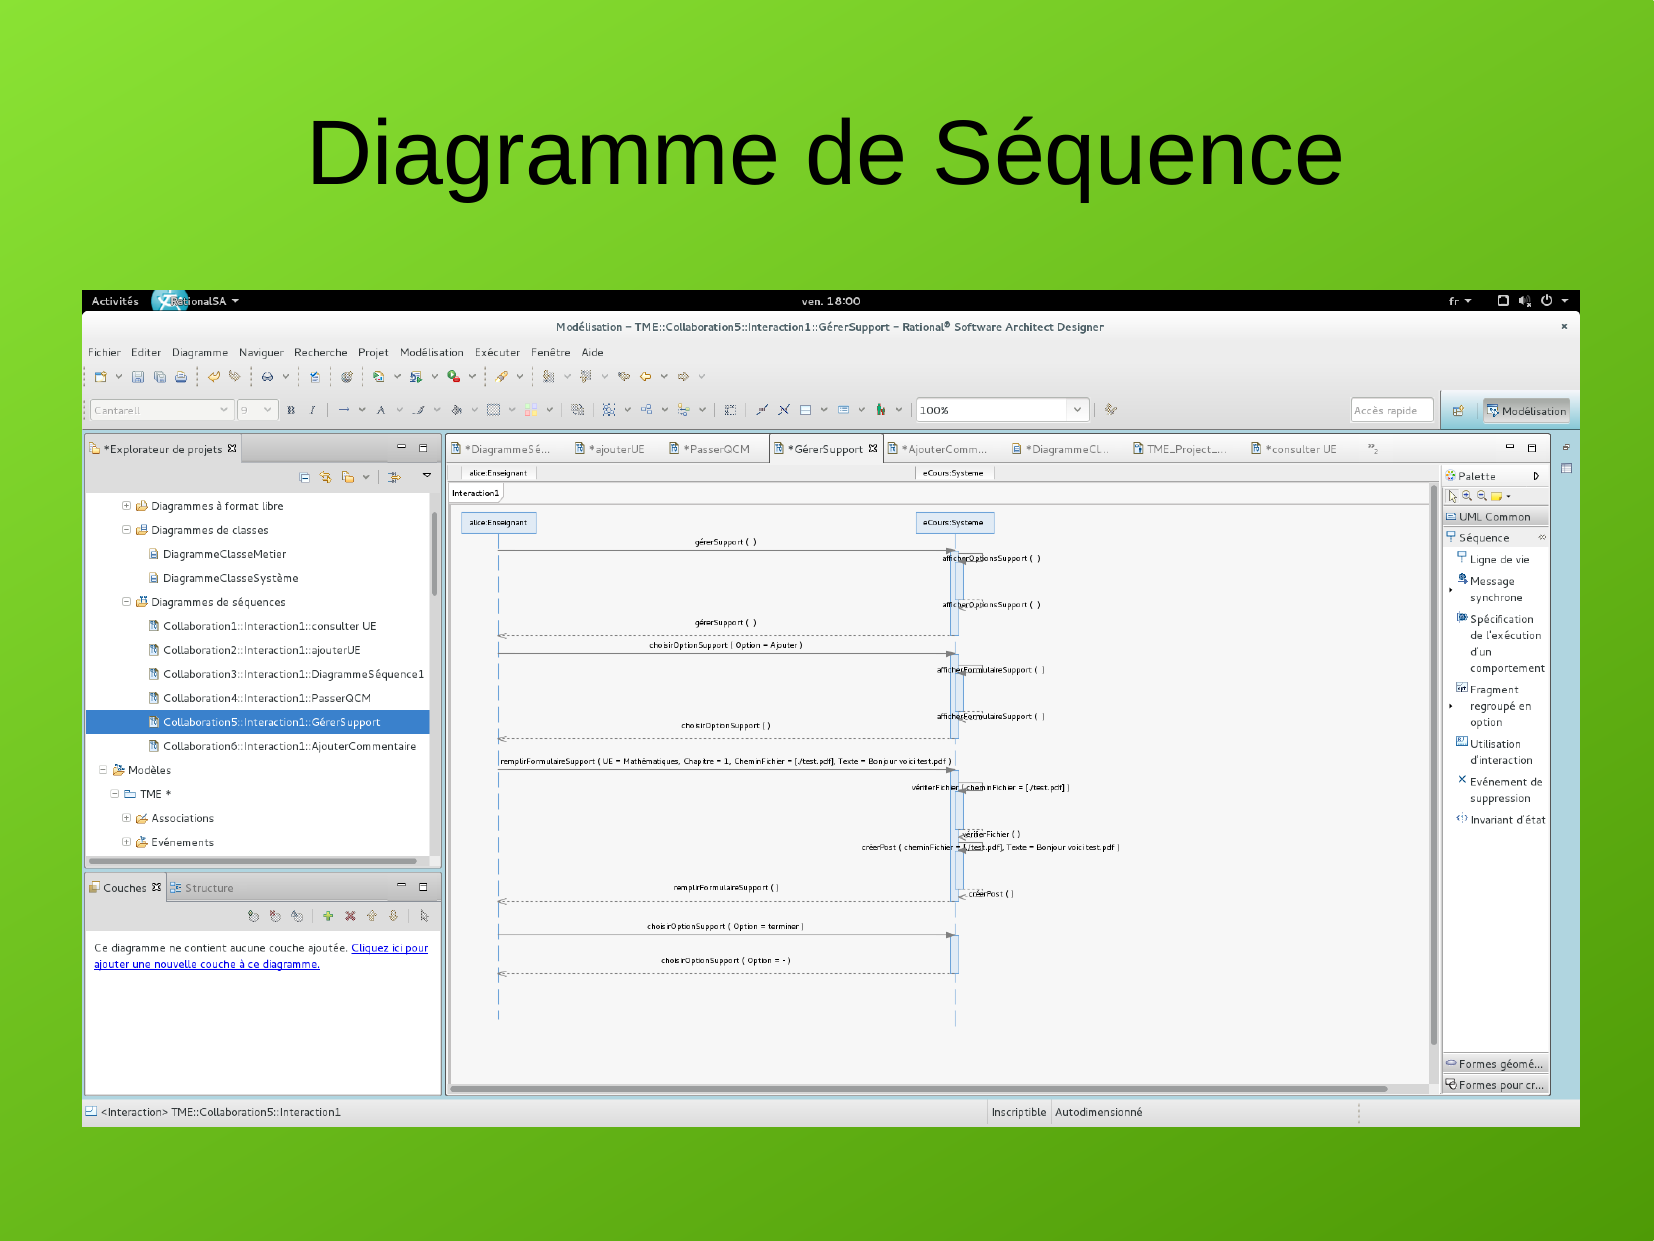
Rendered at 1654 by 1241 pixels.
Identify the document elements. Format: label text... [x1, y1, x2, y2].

picture [82, 290, 1580, 1127]
title Diagramme de Séquence [82, 49, 1571, 257]
